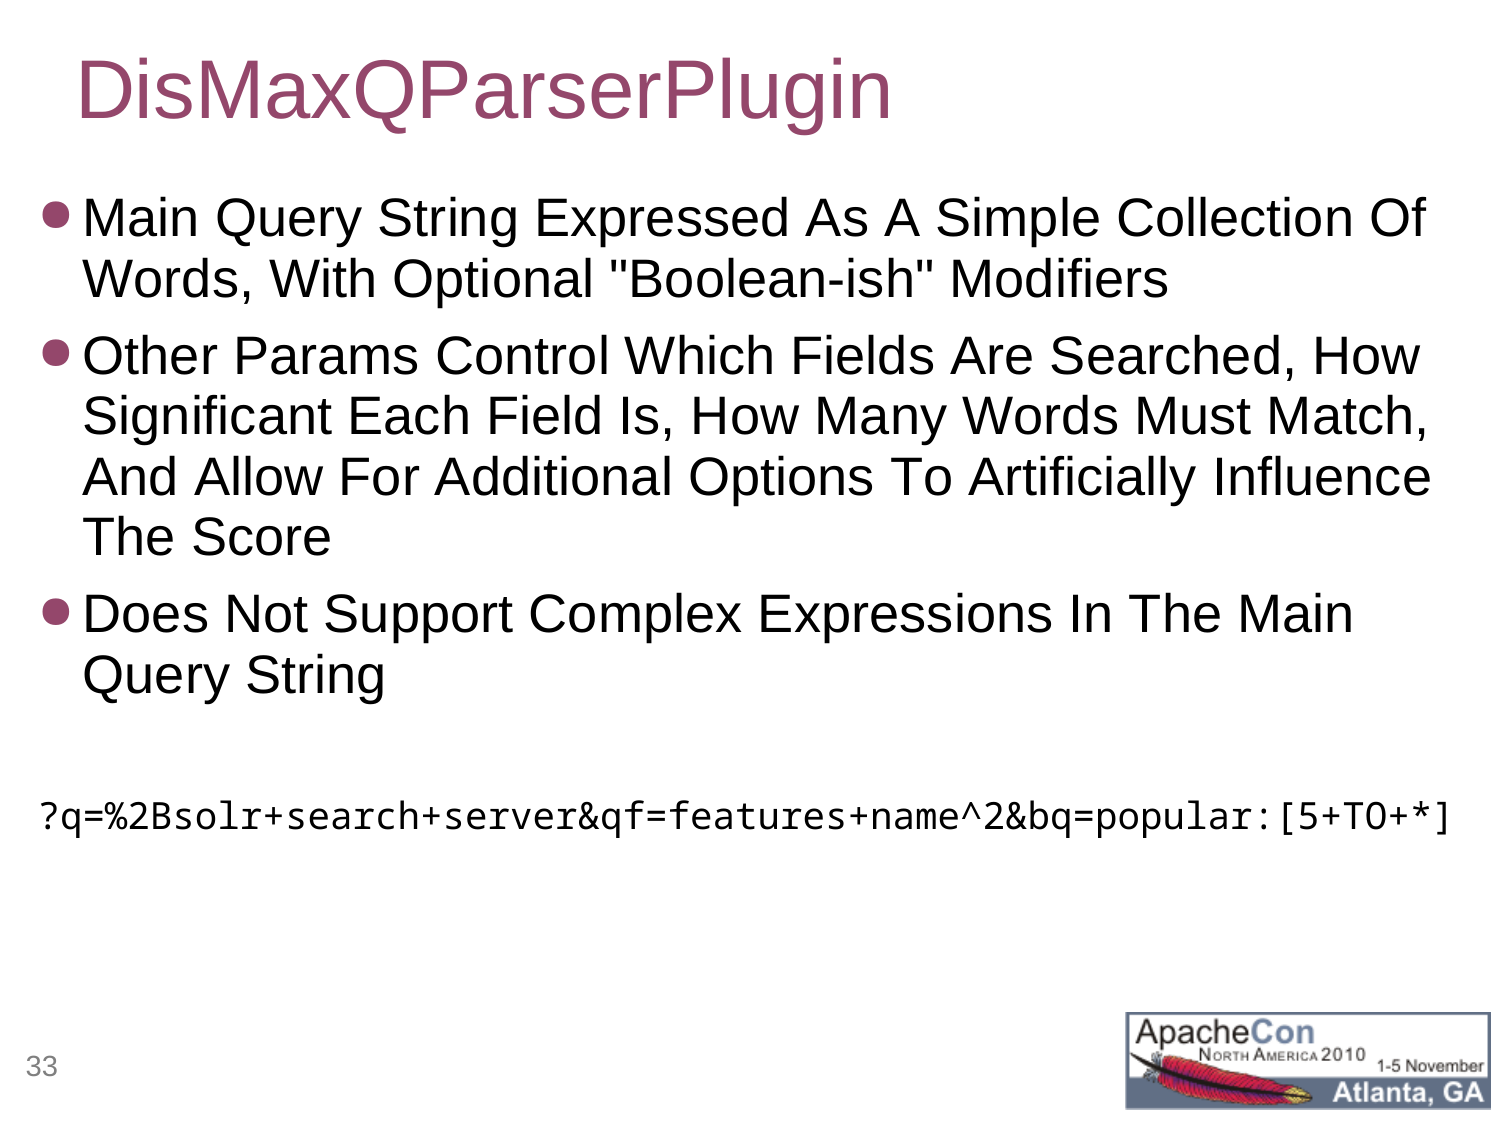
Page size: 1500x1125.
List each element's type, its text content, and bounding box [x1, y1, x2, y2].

picture [1125, 1012, 1491, 1110]
list Main Query String Expressed As A Simple Collection Of Words, With Optional "Boolean-ish" Modifiers Other Params Control Which Fields Are Searched, How Significant Each Field Is, How Many Words Must Match, And Allow For Additional Options To Artificially Influence The Score Does Not Support Complex Expressions In The Main Query String ?q=%2Bsolr+search+server&qf=features+name^2&bq=popular:[5+TO+*] [37, 187, 1463, 991]
title DisMaxQParserPlugin [75, 0, 1425, 181]
